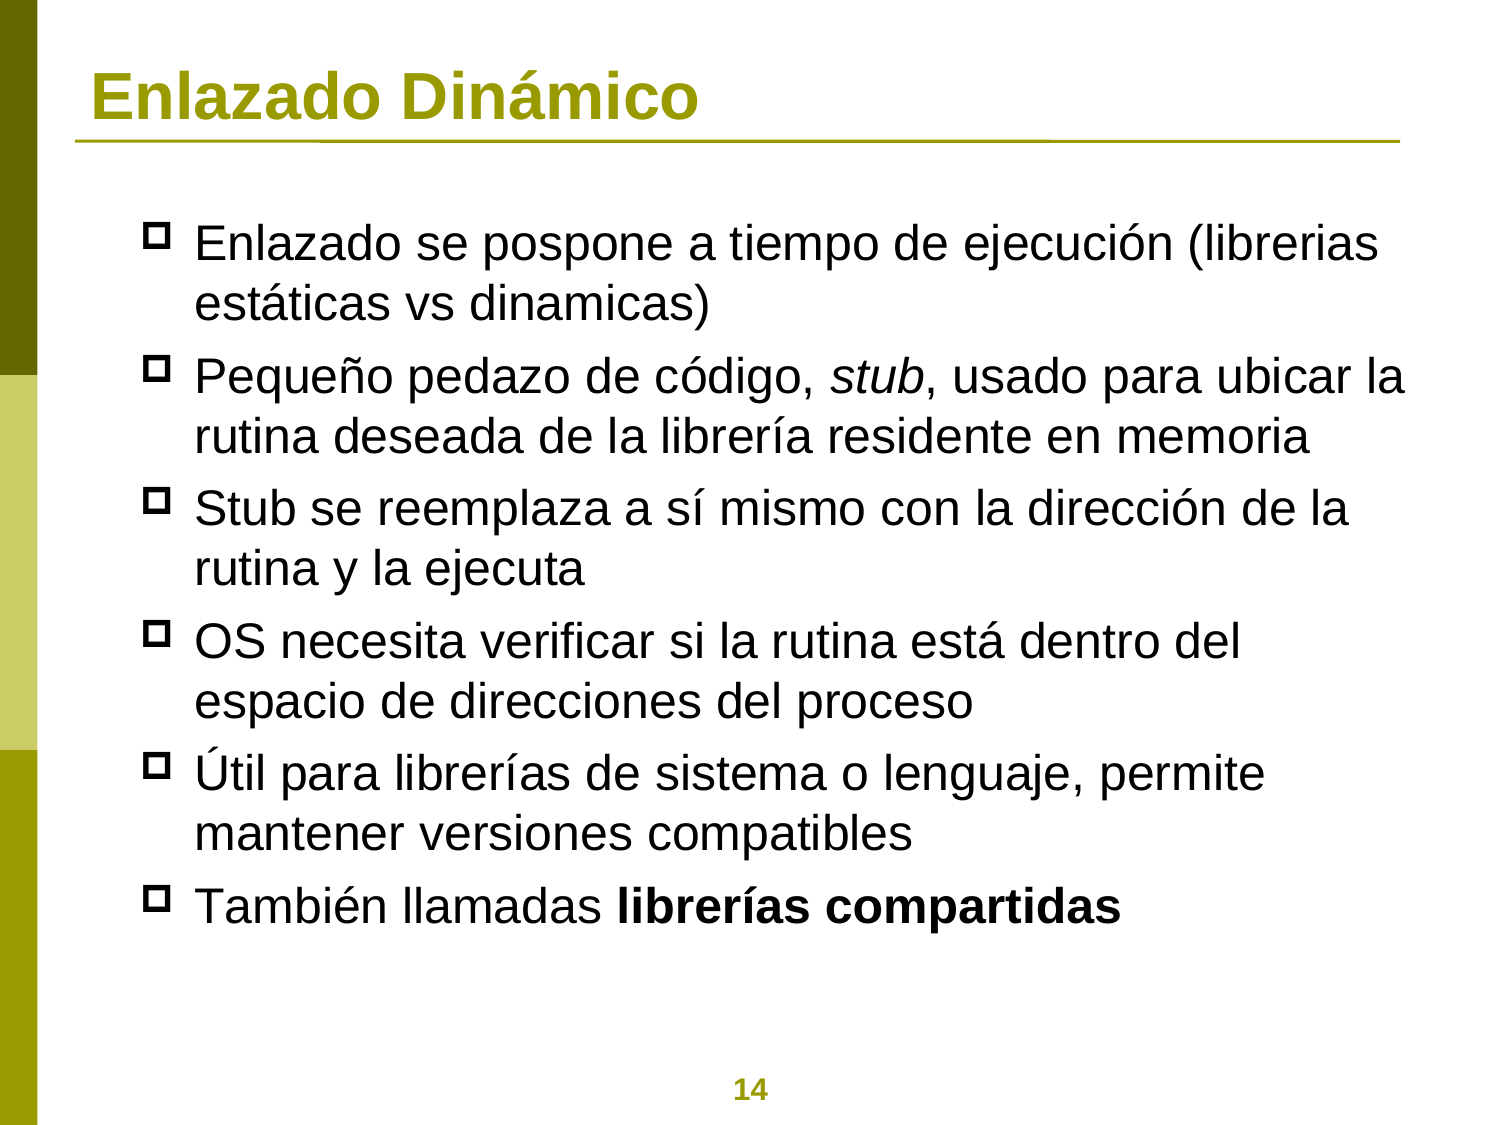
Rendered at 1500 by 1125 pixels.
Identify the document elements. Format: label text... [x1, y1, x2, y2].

text_box Enlazado se pospone a tiempo de ejecución (librerias estáticas vs dinamicas) Pequeño pedazo de código, stub, usado para ubicar la rutina deseada de la librería residente en memoria Stub se reemplaza a sí mismo con la dirección de la rutina y la ejecuta OS necesita verificar si la rutina está dentro del espacio de direcciones del proceso Útil para librerías de sistema o lenguaje, permite mantener versiones compatibles También llamadas librerías compartidas [124, 203, 1424, 967]
text_box Enlazado Dinámico [75, 45, 1426, 141]
